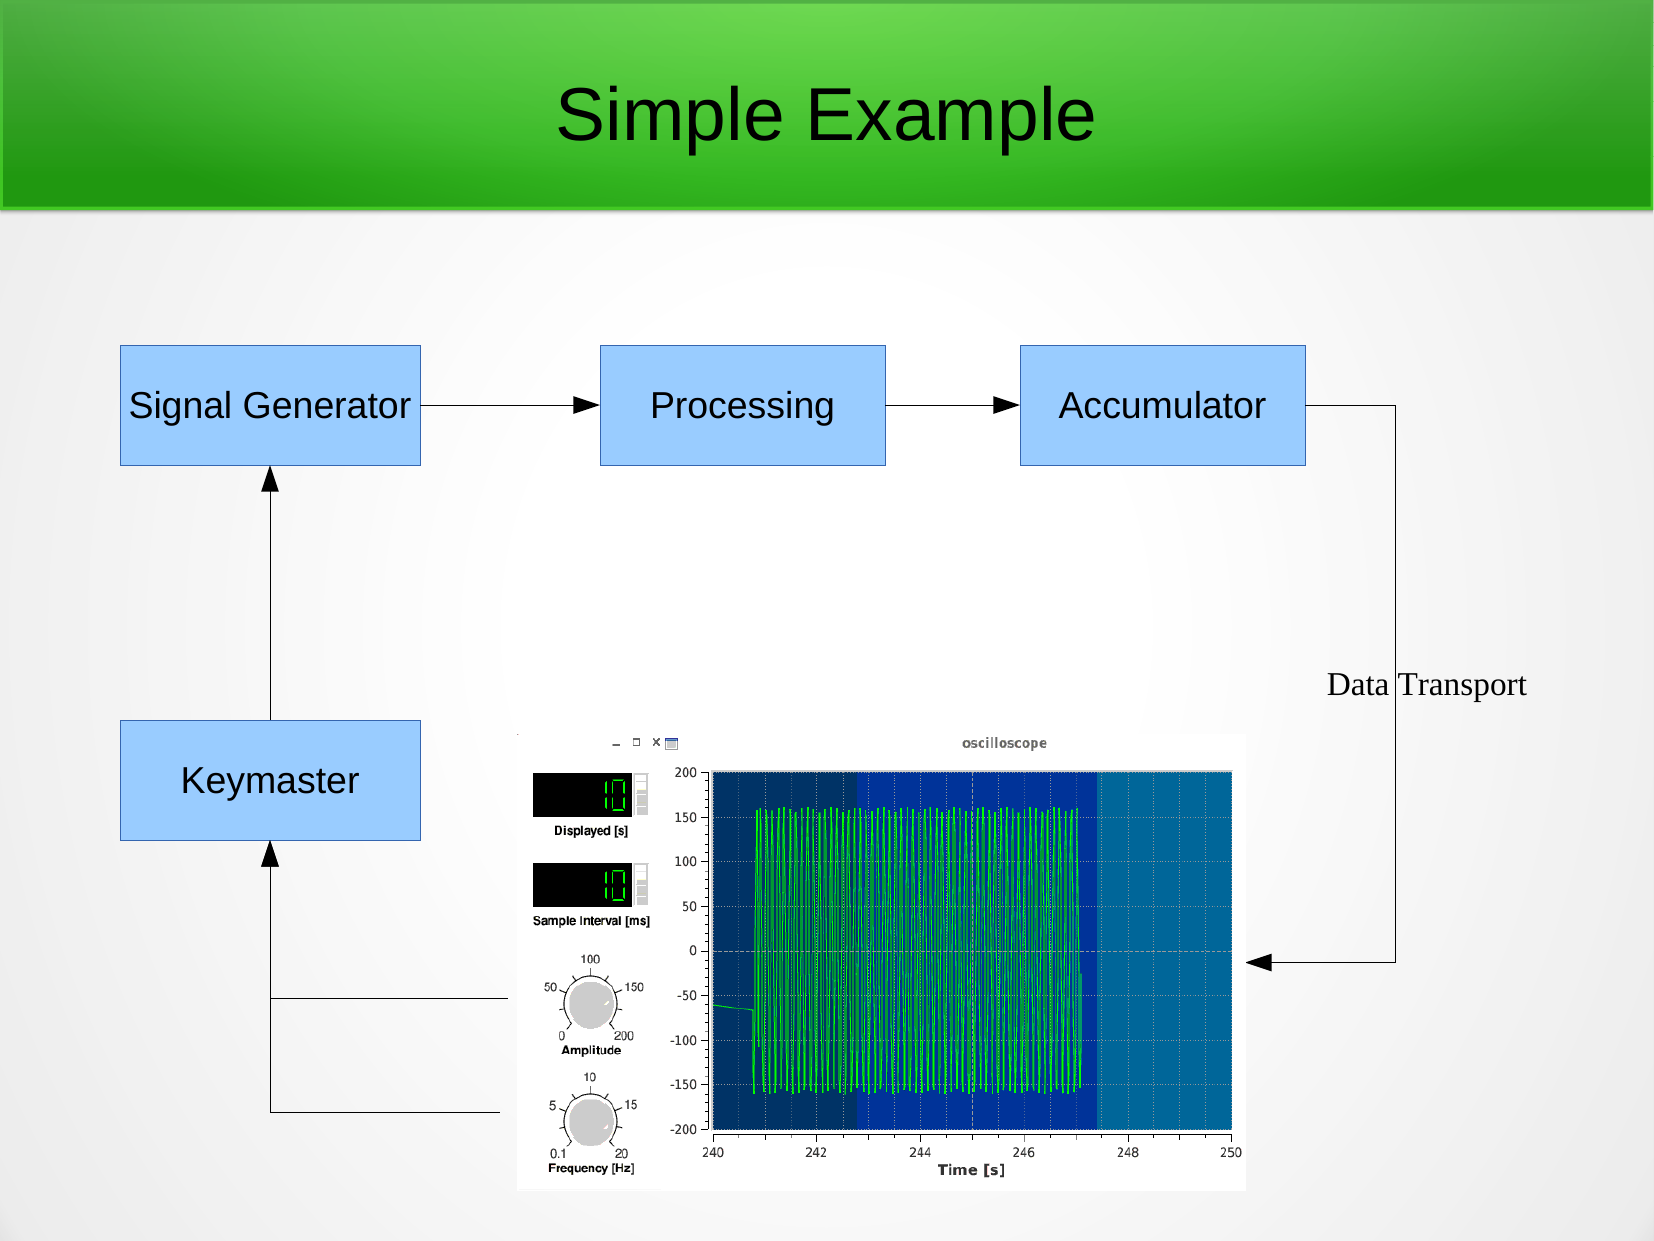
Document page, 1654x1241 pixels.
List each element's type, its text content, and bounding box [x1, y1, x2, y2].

title Simple Example [82, 49, 1571, 181]
text_box Keymaster [120, 720, 421, 841]
text_box Processing [600, 345, 886, 466]
picture [517, 734, 1246, 1191]
text_box Signal Generator [120, 345, 421, 466]
text_box Accumulator [1020, 345, 1306, 466]
